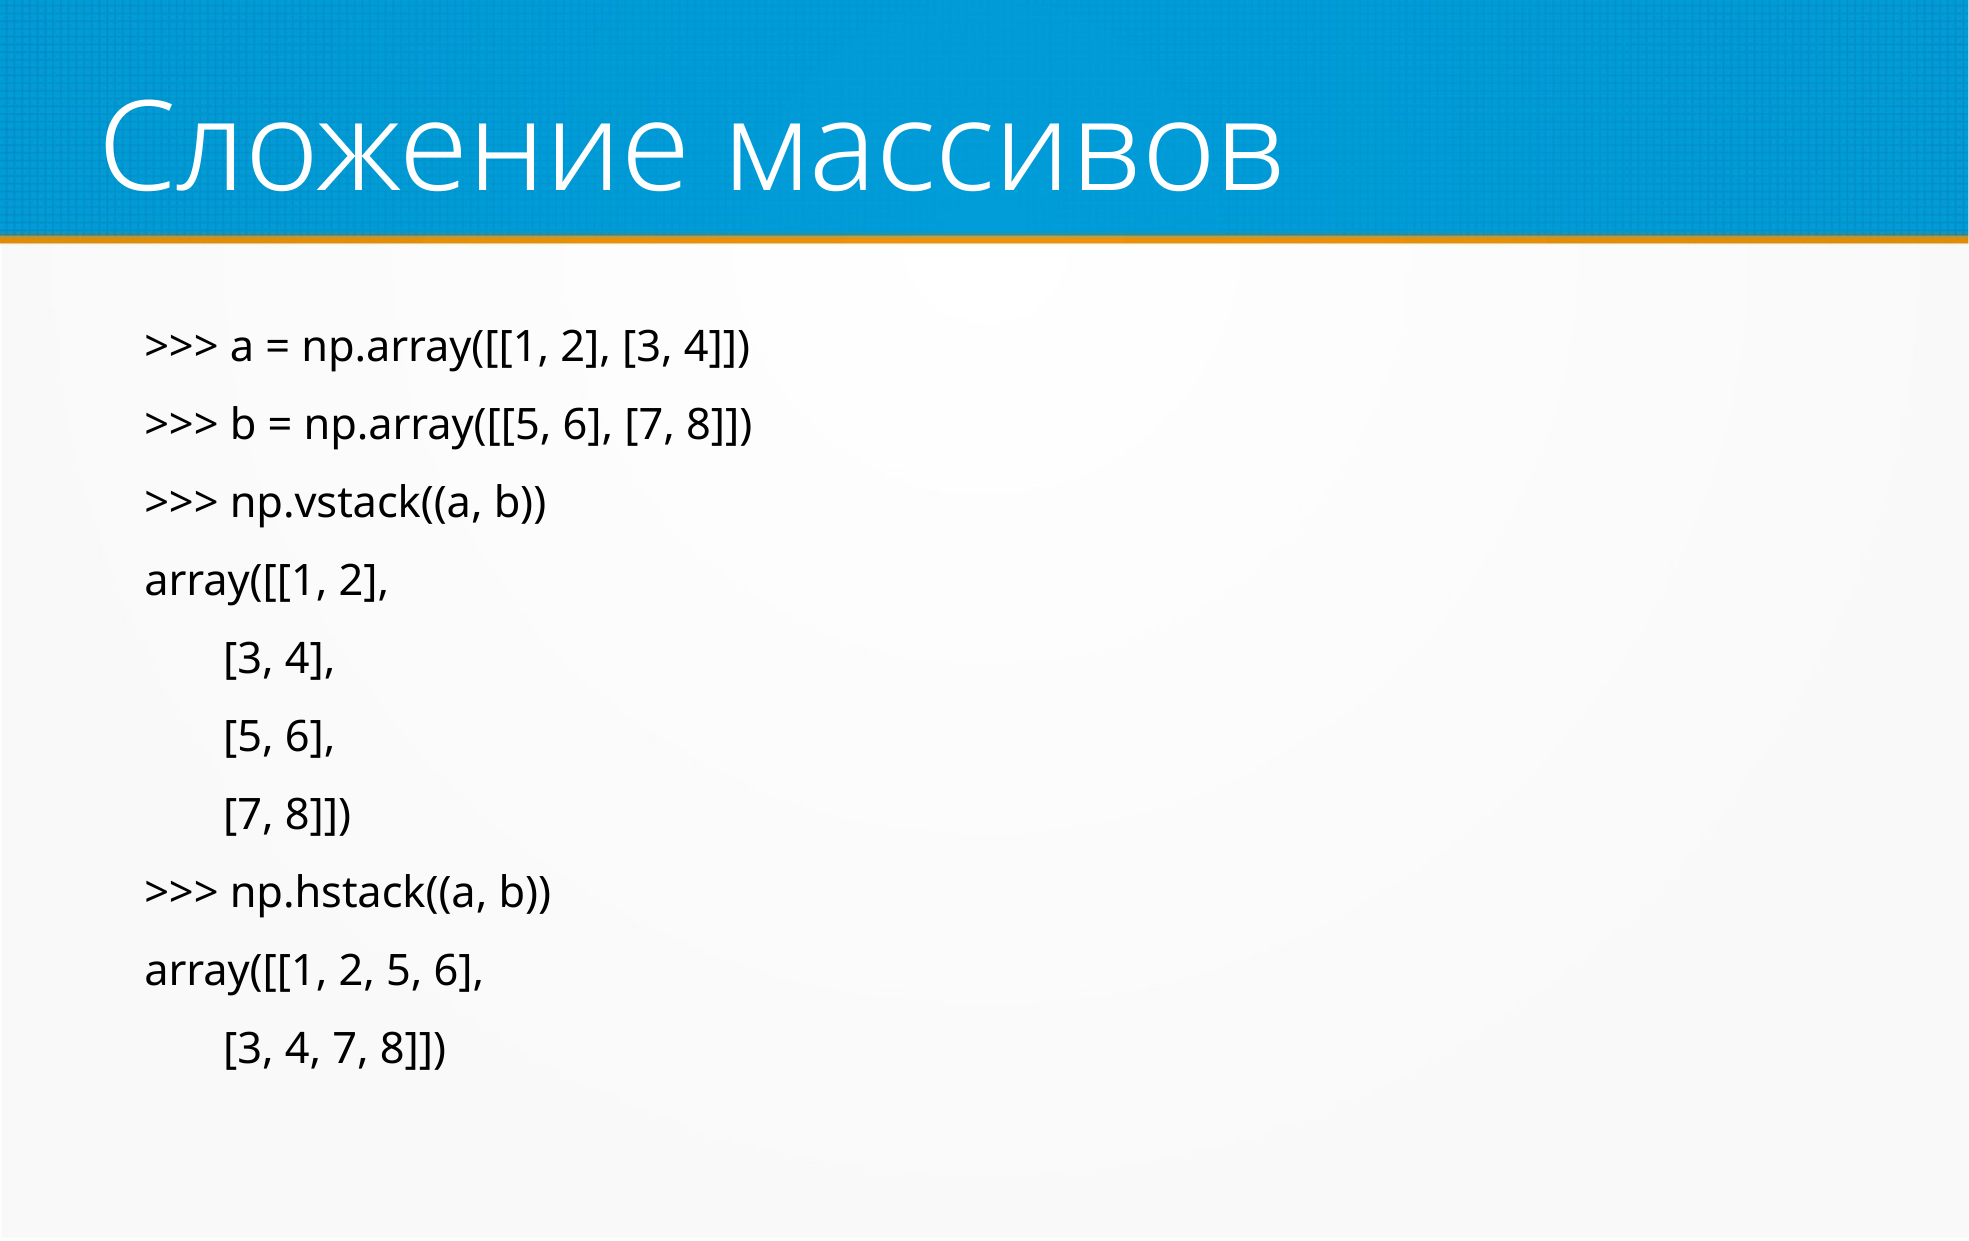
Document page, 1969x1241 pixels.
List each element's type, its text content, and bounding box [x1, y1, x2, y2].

title Сложение массивов [98, 19, 1870, 227]
picture [0, 233, 1969, 1241]
list >>> a = np.array([[1, 2], [3, 4]]) >>> b = np.array([[5, 6], [7, 8]]) >>> np.vstack((a, b)) array([[1, 2], [3, 4], [5, 6], [7, 8]]) >>> np.hstack((a, b)) array([[1, 2, 5, 6], [3, 4, 7, 8]]) [98, 315, 1861, 1081]
